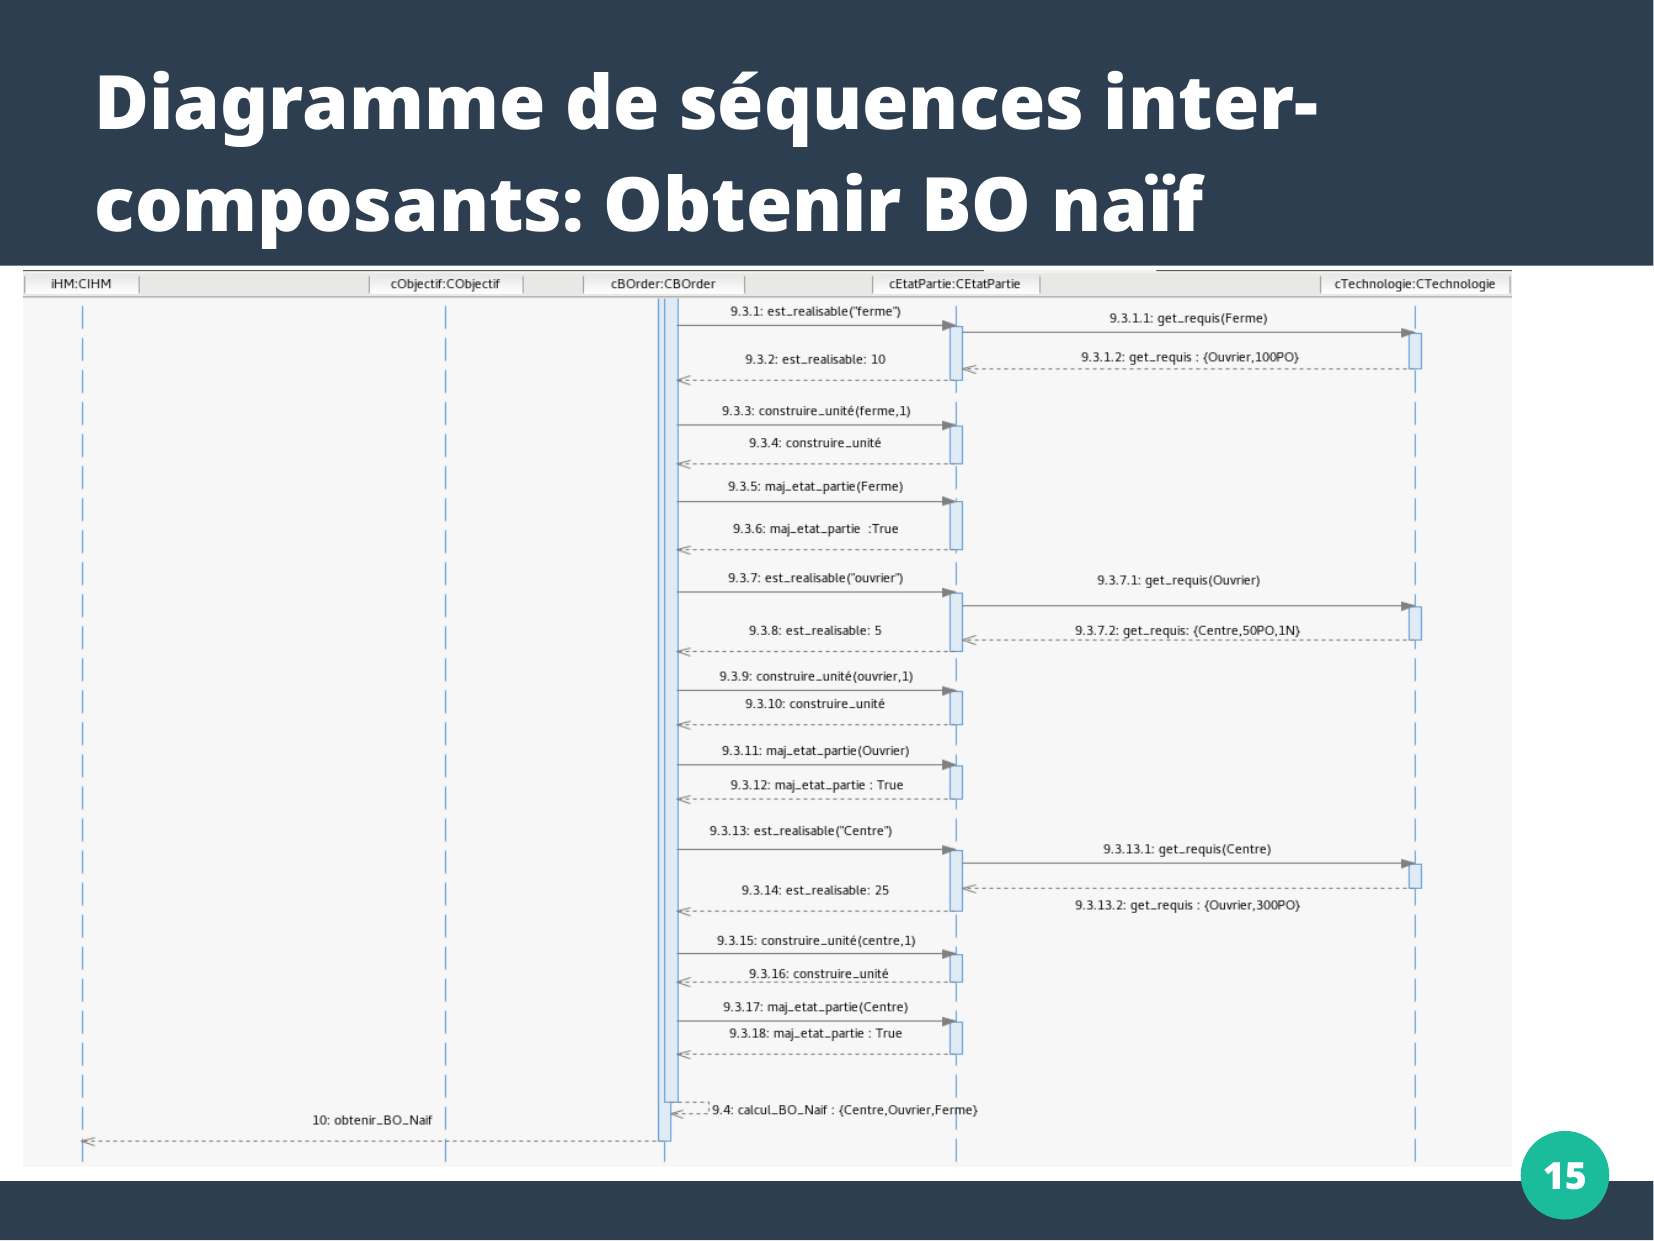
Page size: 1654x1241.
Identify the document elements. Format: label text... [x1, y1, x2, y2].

picture [23, 270, 1512, 1167]
title Diagramme de séquences inter-composants: Obtenir BO naïf [59, 49, 1595, 207]
